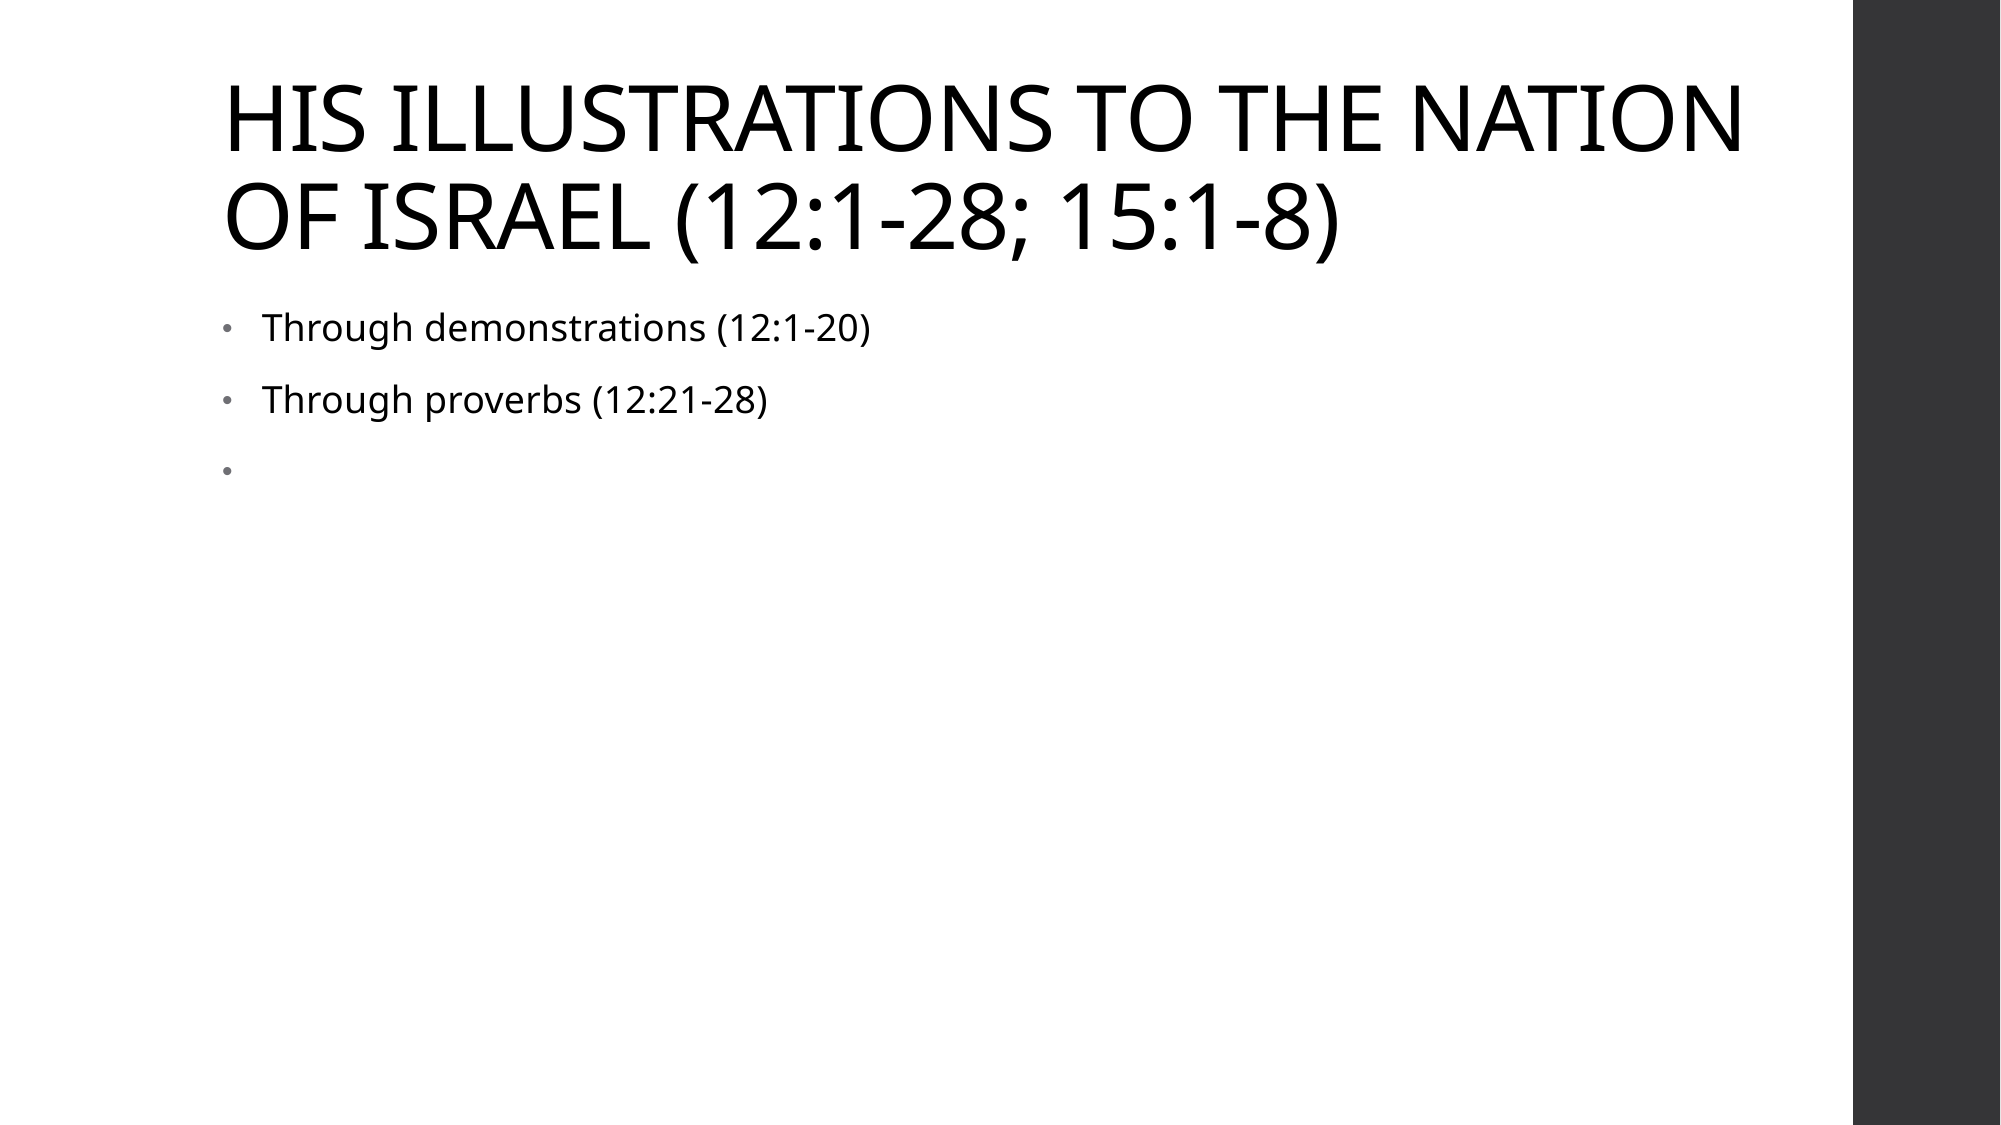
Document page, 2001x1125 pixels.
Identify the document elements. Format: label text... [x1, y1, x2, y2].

title HIS ILLUSTRATIONS TO THE NATION OF ISRAEL (12:1-28; 15:1-8) [206, 60, 1797, 278]
list Through demonstrations (12:1-20) Through proverbs (12:21-28) [206, 299, 1617, 1014]
